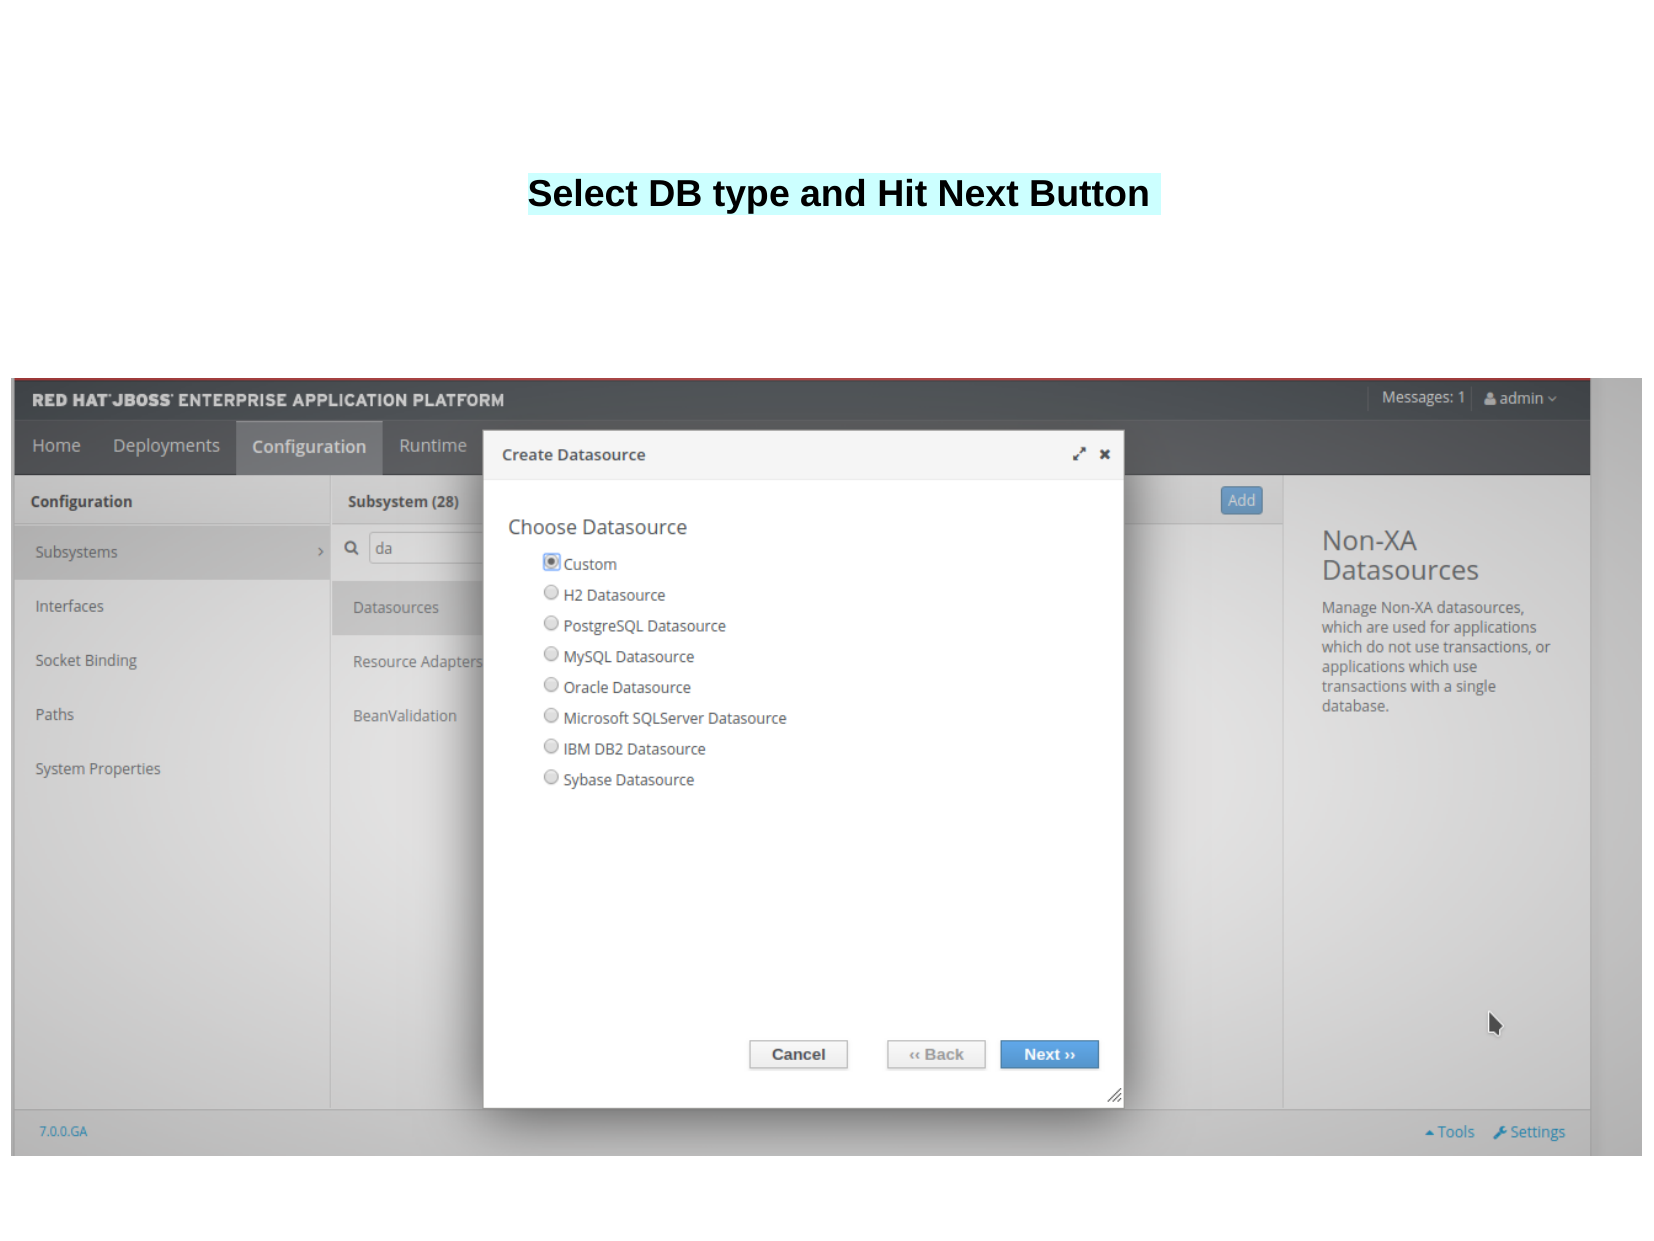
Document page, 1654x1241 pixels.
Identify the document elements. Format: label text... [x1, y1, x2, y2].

picture [11, 378, 1642, 1156]
text_box Select DB type and Hit Next Button [35, 165, 1654, 223]
